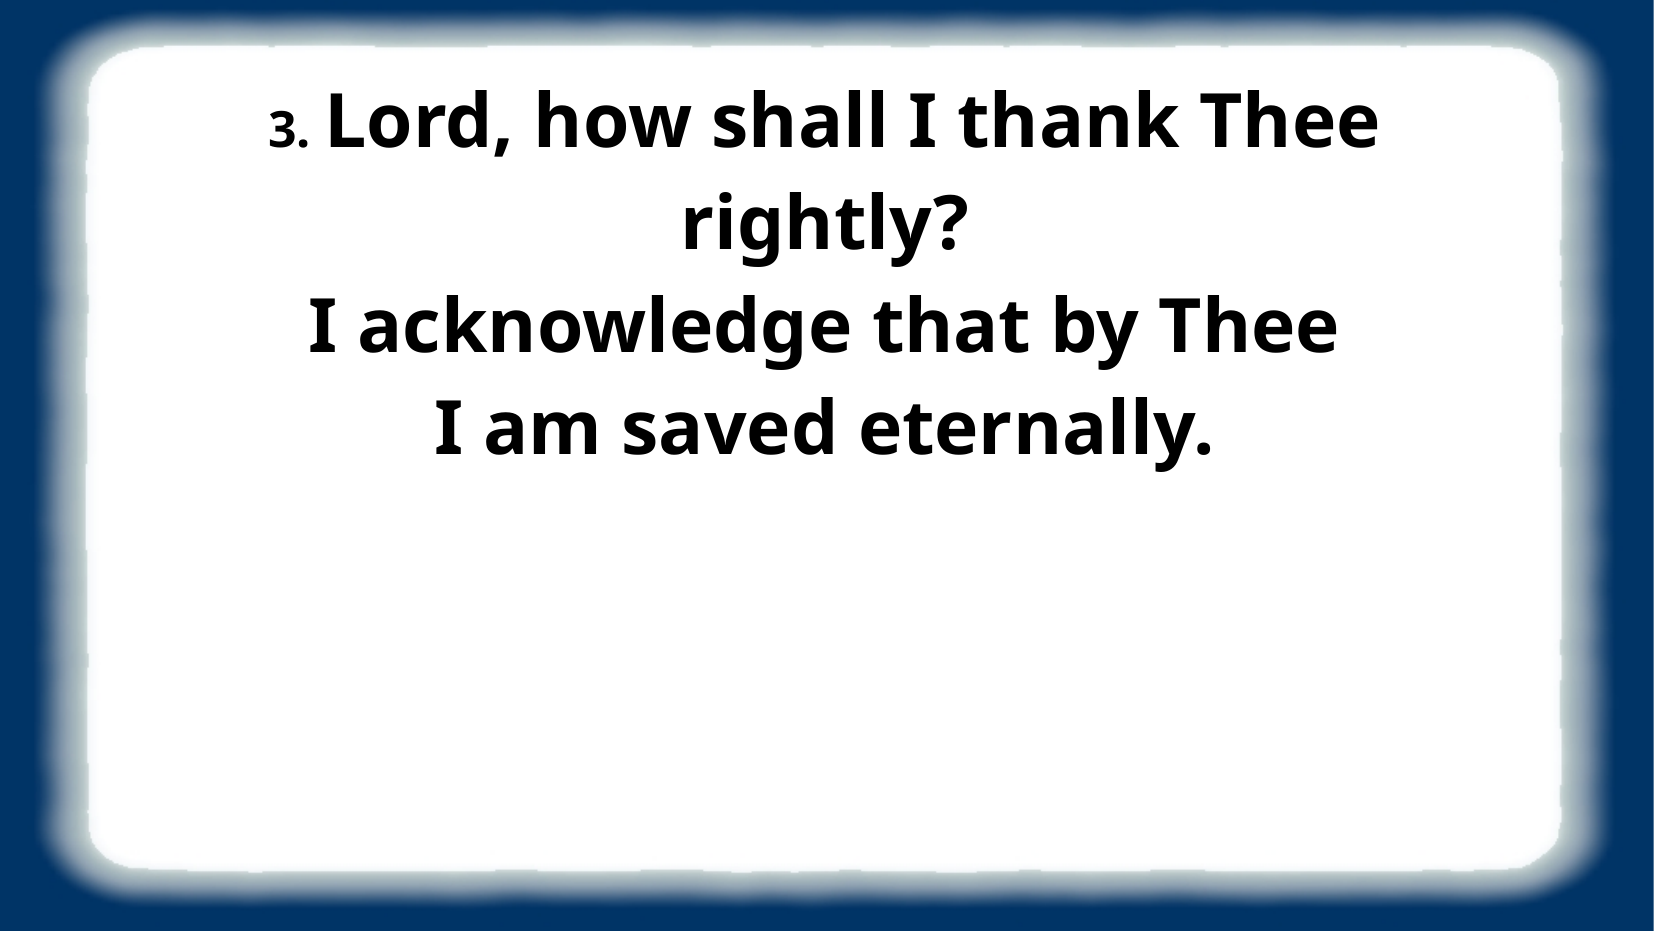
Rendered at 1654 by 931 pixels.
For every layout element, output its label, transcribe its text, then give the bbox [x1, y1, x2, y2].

picture [0, 0, 1654, 931]
text_box 3. Lord, how shall I thank Thee rightly? I acknowledge that by Thee I am saved eternally. [120, 60, 1531, 375]
